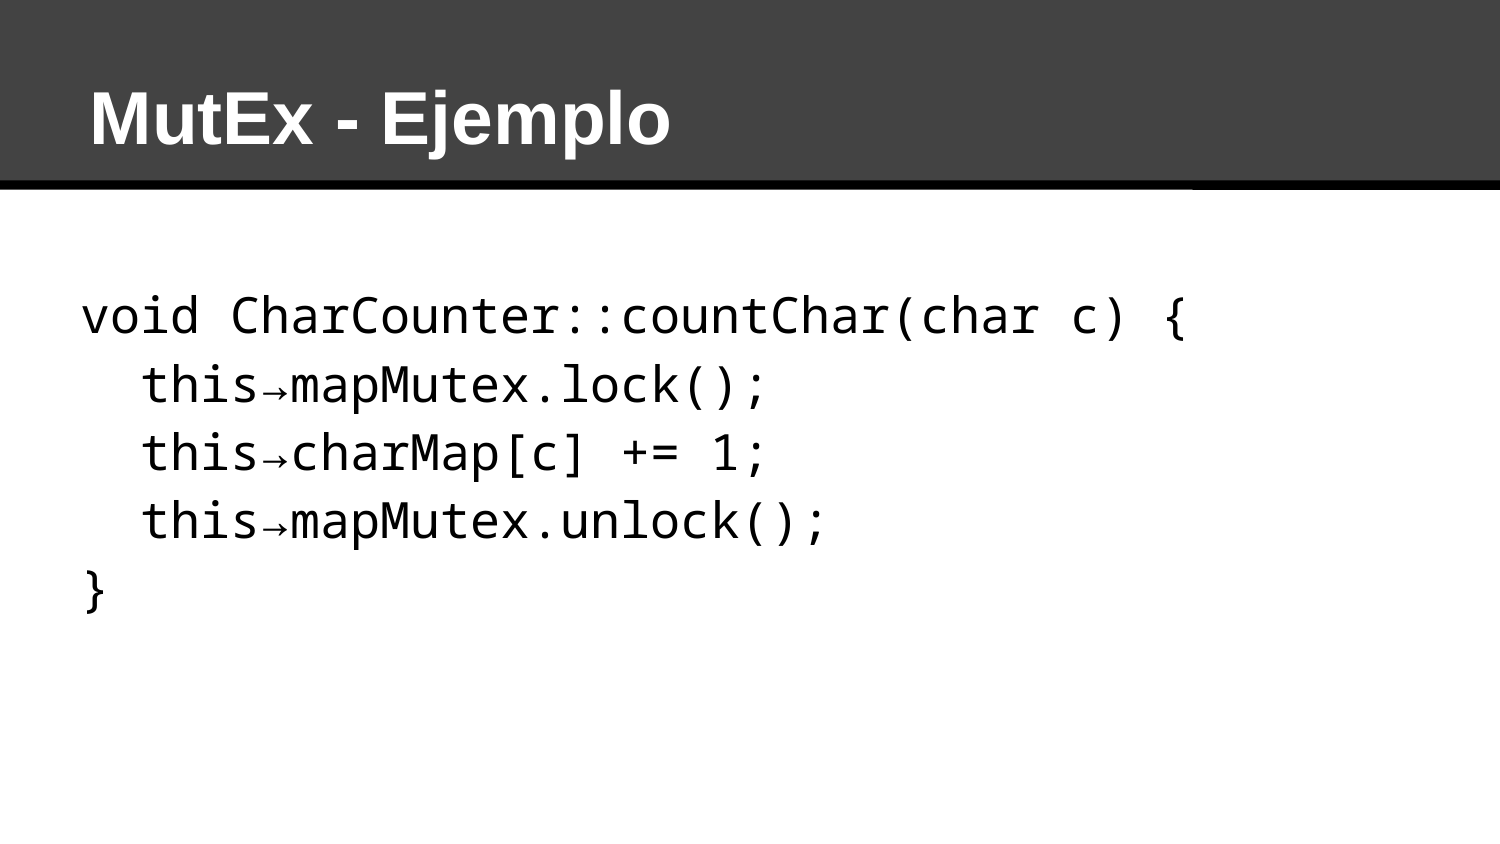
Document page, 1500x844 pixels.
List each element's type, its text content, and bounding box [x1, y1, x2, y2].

text_box void CharCounter::countChar(char c) { this→mapMutex.lock(); this→charMap[c] += 1; this→mapMutex.unlock(); } [65, 272, 1431, 570]
text_box MutEx - Ejemplo [74, 33, 1425, 175]
